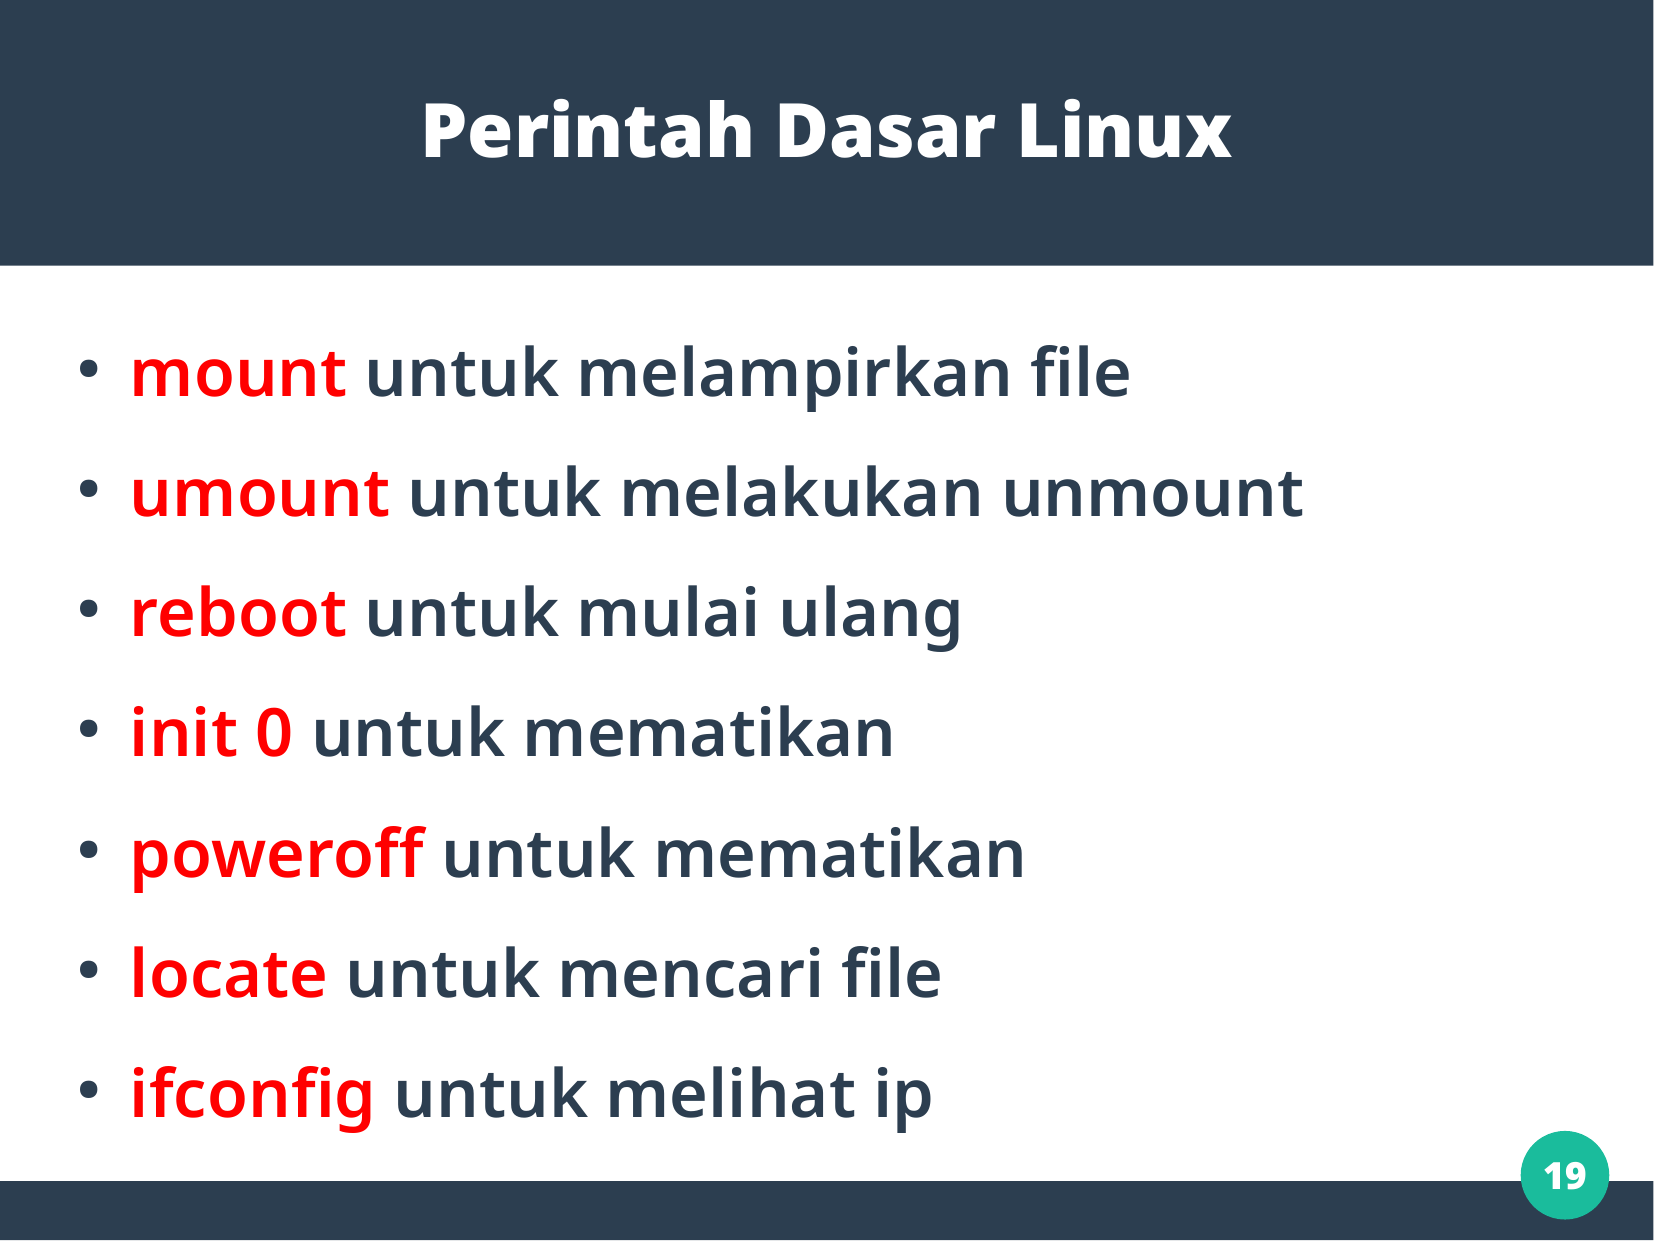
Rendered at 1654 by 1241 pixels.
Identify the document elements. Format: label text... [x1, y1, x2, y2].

list mount untuk melampirkan file umount untuk melakukan unmount reboot untuk mulai ulang init 0 untuk mematikan poweroff untuk mematikan locate untuk mencari file ifconfig untuk melihat ip [59, 324, 1595, 1152]
title Perintah Dasar Linux [59, 49, 1595, 207]
